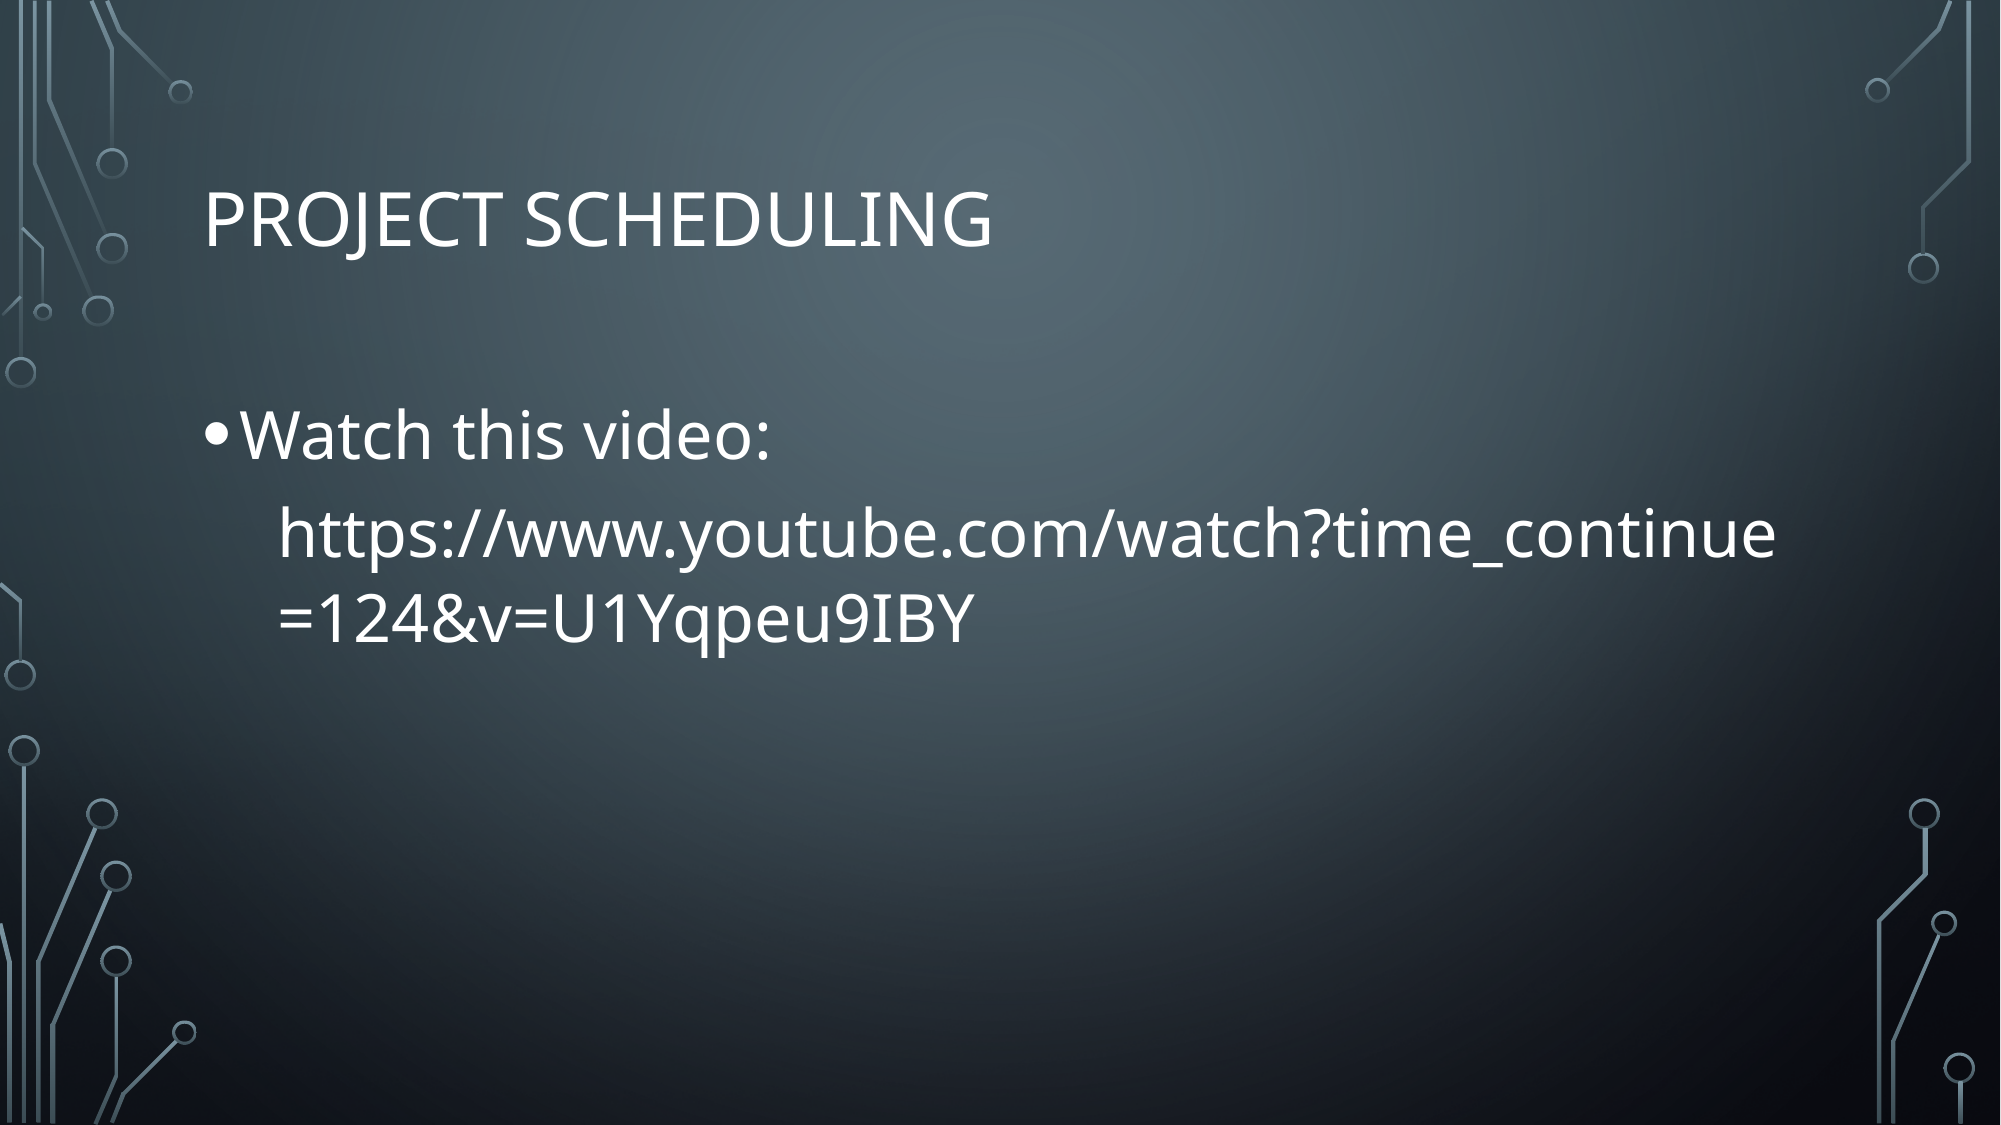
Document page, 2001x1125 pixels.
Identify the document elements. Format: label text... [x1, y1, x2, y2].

title Project Scheduling [187, 101, 1813, 344]
list Watch this video: https://www.youtube.com/watch?time_continue=124&v=U1Yqpeu9IBY [187, 369, 1813, 951]
